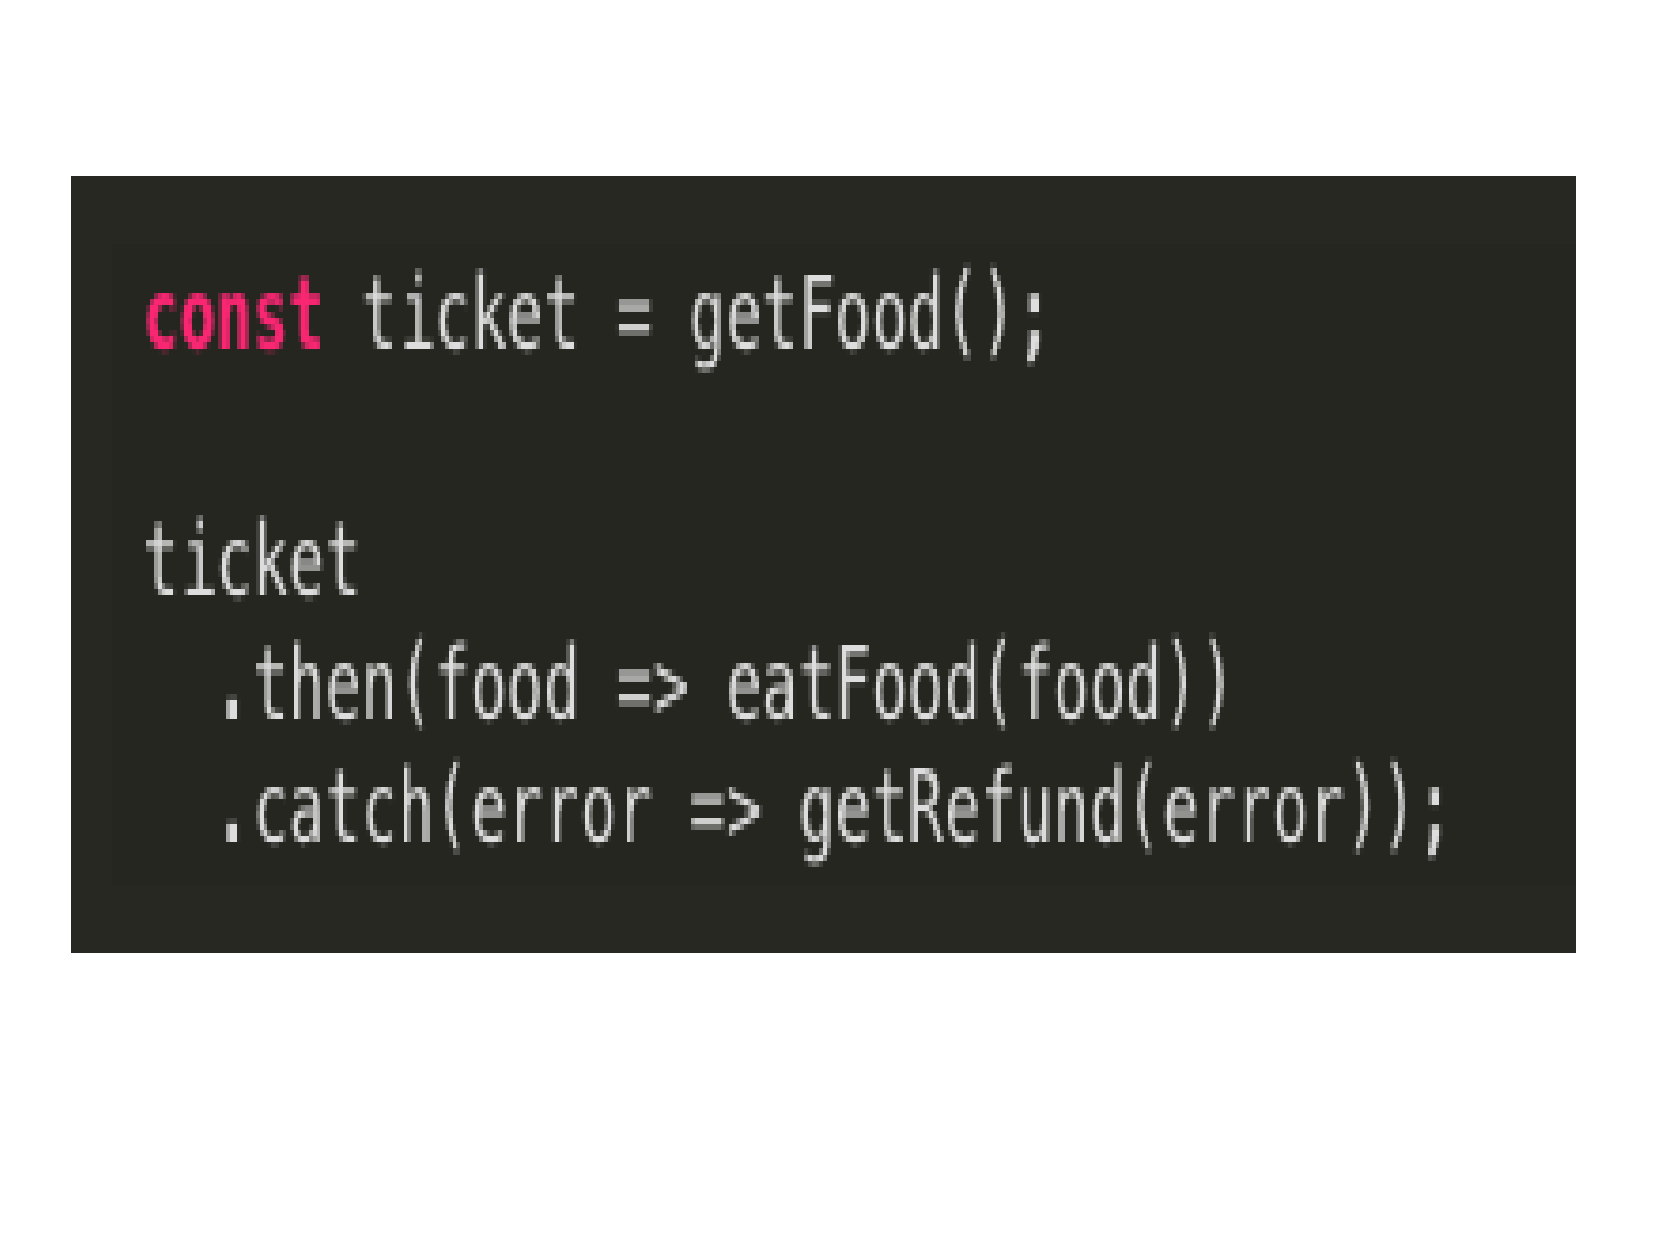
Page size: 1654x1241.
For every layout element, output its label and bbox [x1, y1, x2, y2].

picture [60, 164, 1576, 961]
